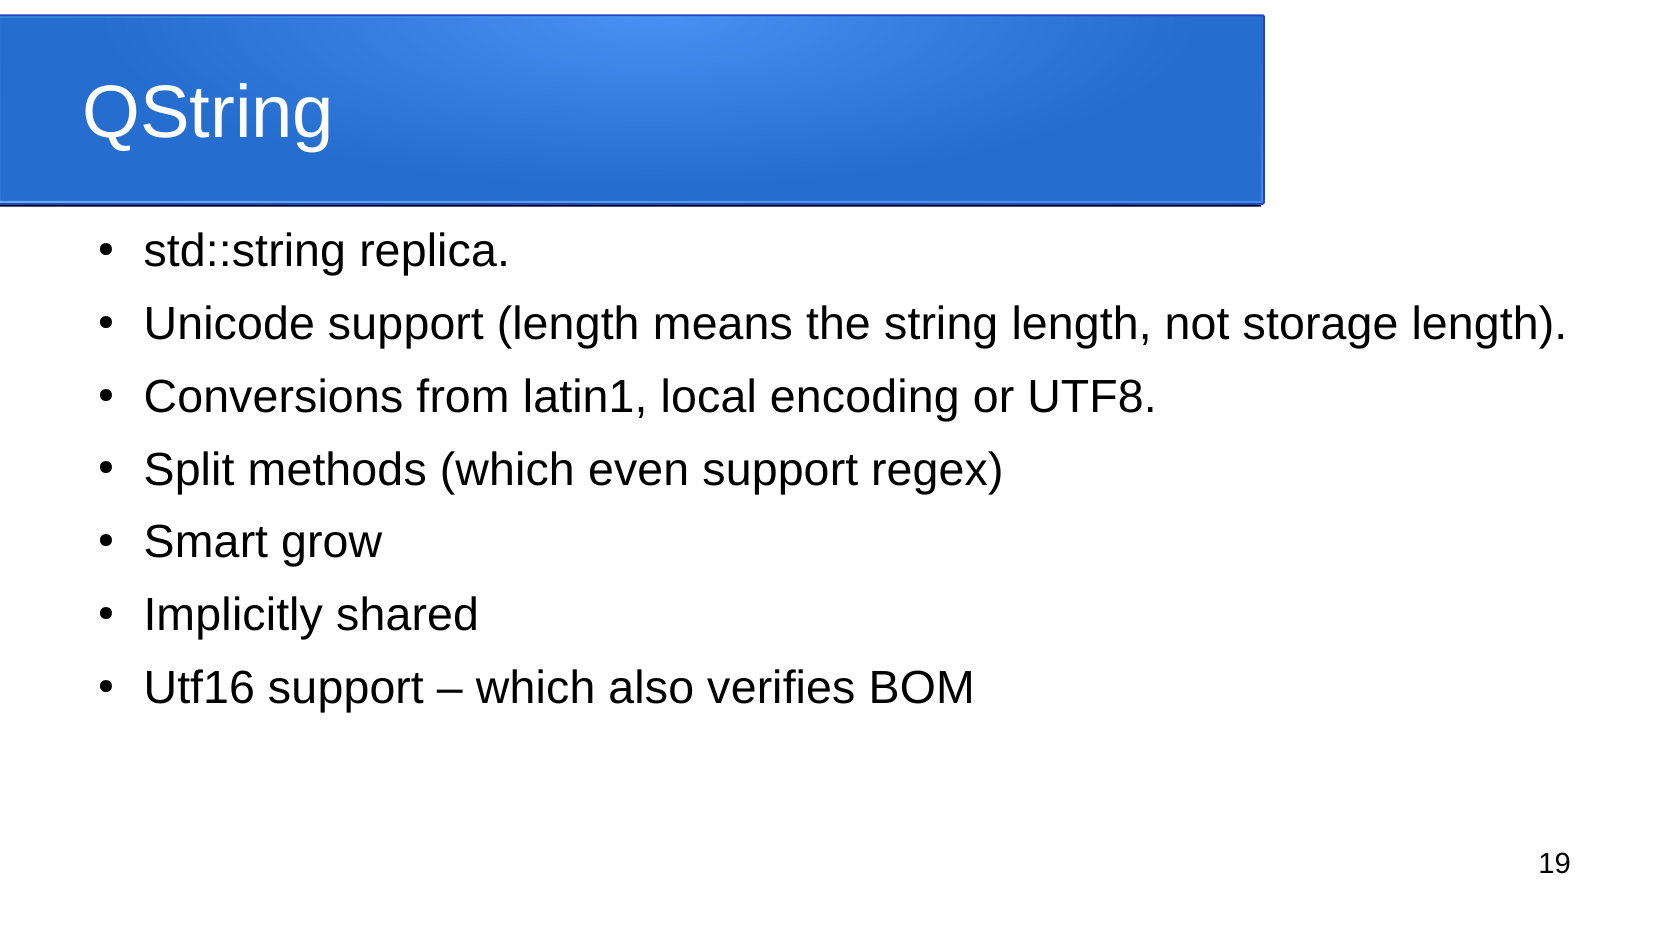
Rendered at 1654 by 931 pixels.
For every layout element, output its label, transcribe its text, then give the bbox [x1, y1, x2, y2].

list std::string replica. Unicode support (length means the string length, not storage length). Conversions from latin1, local encoding or UTF8. Split methods (which even support regex) Smart grow Implicitly shared Utf16 support – which also verifies BOM [82, 224, 1571, 764]
title QString [82, 35, 1235, 189]
